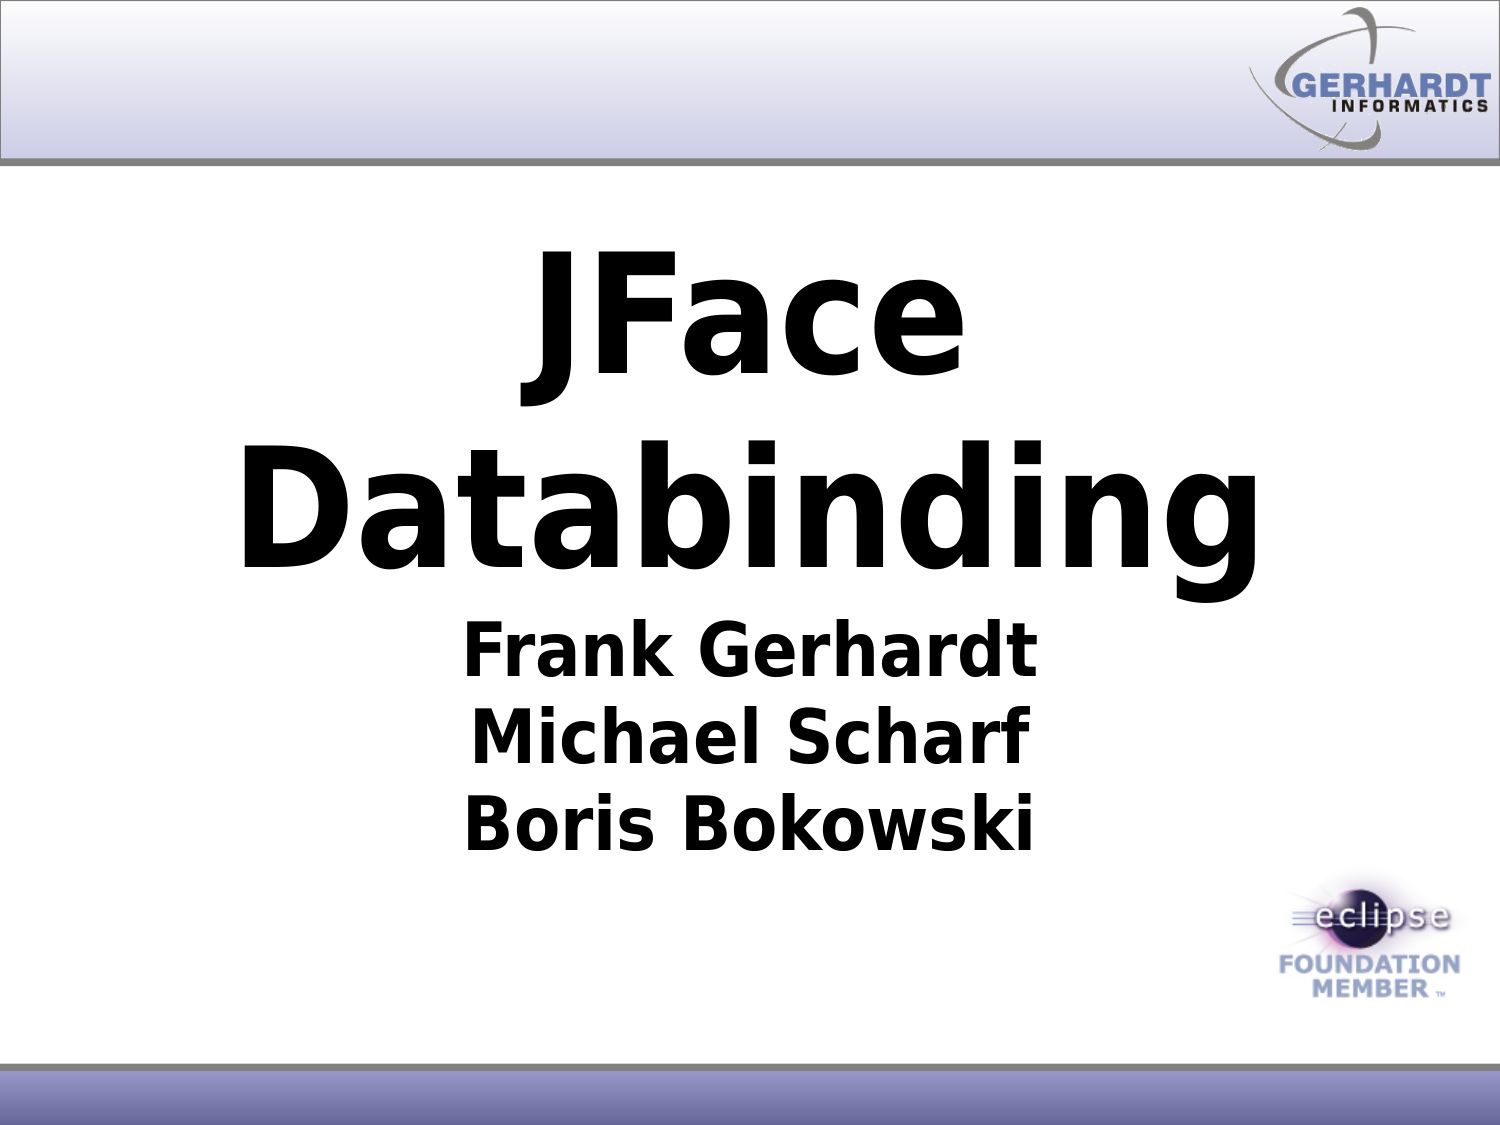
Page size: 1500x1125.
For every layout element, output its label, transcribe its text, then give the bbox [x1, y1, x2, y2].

picture [1420, 7, 1491, 151]
subtitle JFace Databinding Frank Gerhardt Michael Scharf Boris Bokowski [75, 134, 1425, 953]
picture [1263, 835, 1480, 1052]
title [69, 0, 1420, 181]
